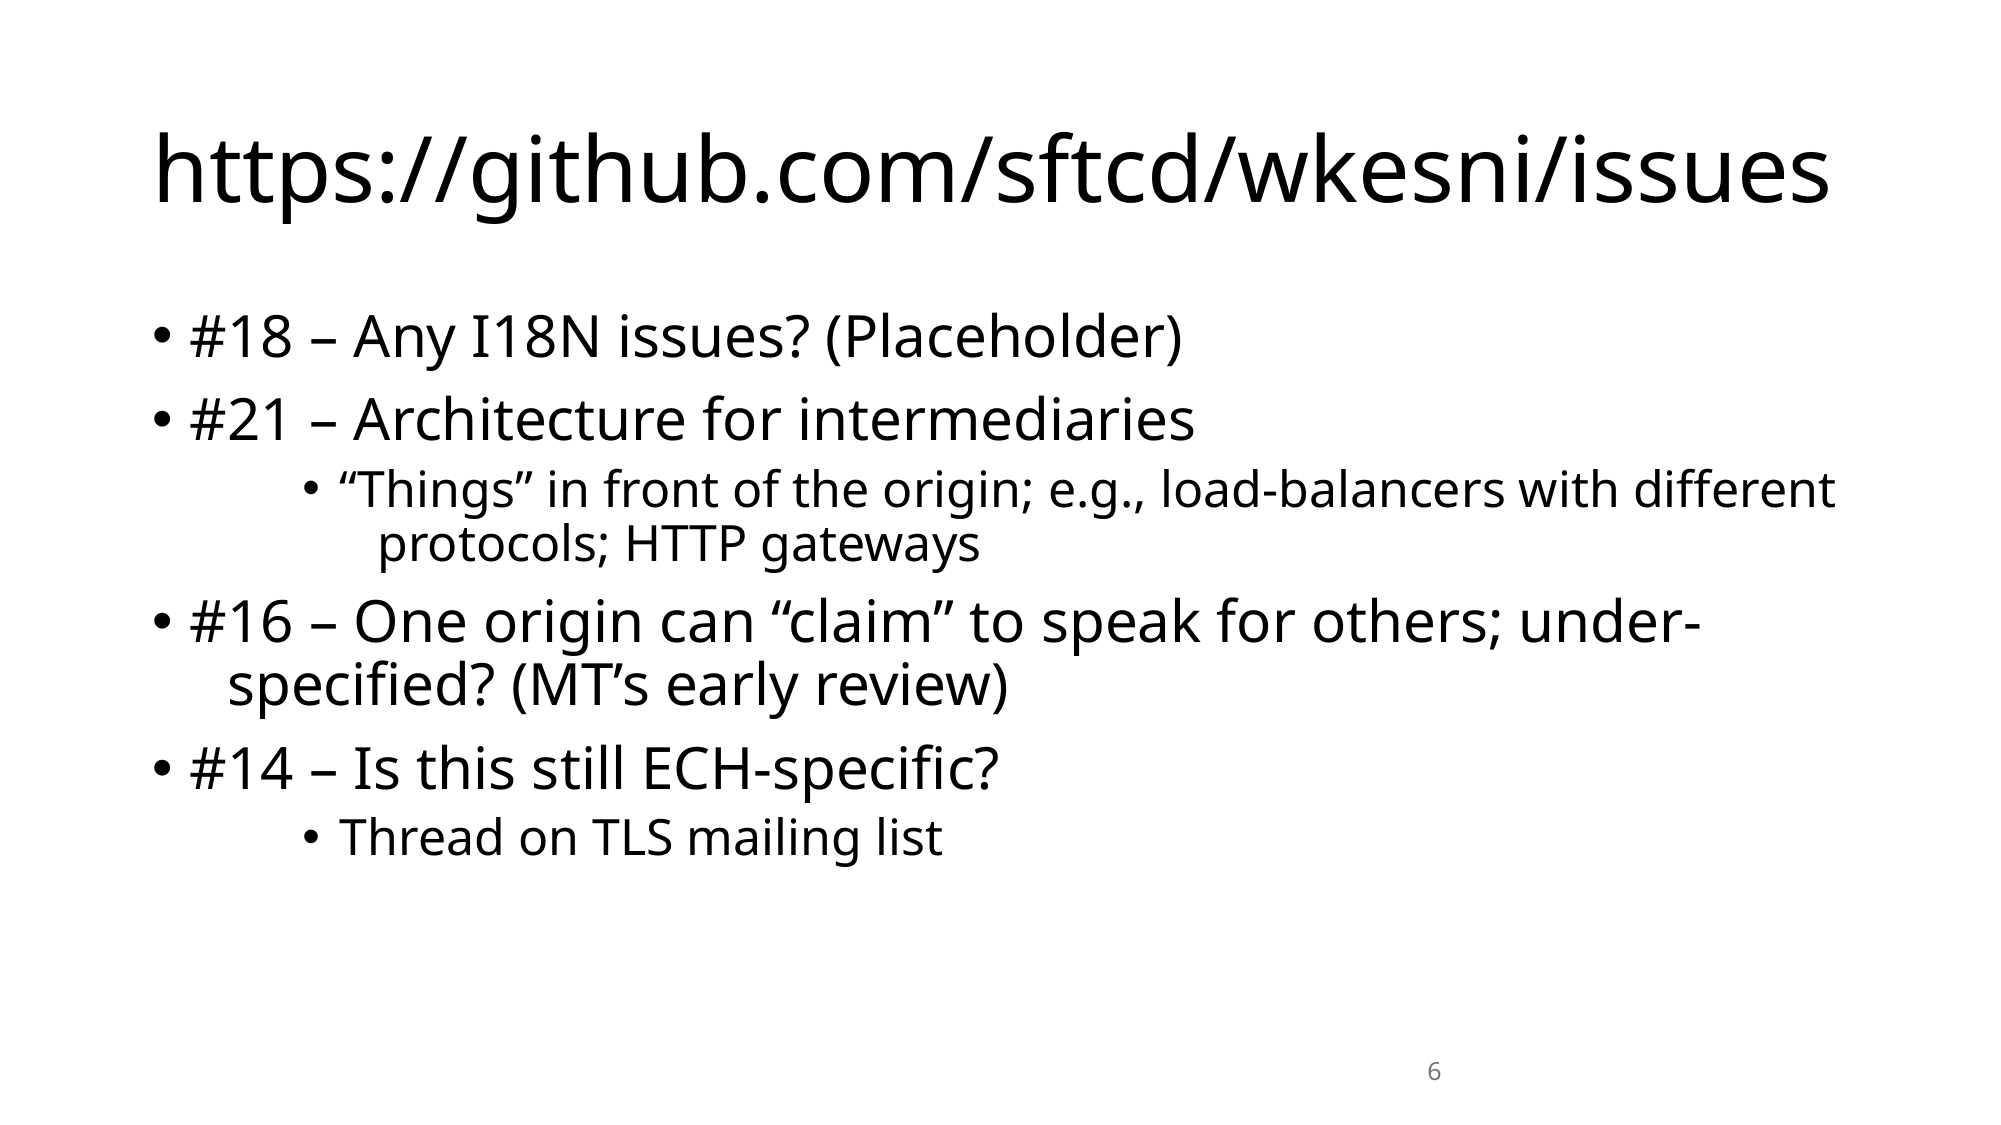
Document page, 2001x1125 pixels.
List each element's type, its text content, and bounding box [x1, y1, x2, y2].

text_box [1412, 1042, 1863, 1103]
list #18 – Any I18N issues? (Placeholder) #21 – Architecture for intermediaries “Things” in front of the origin; e.g., load-balancers with different protocols; HTTP gateways #16 – One origin can “claim” to speak for others; under-specified? (MT’s early review) #14 – Is this still ECH-specific? Thread on TLS mailing list [137, 299, 1863, 1014]
title https://github.com/sftcd/wkesni/issues [137, 59, 1863, 278]
